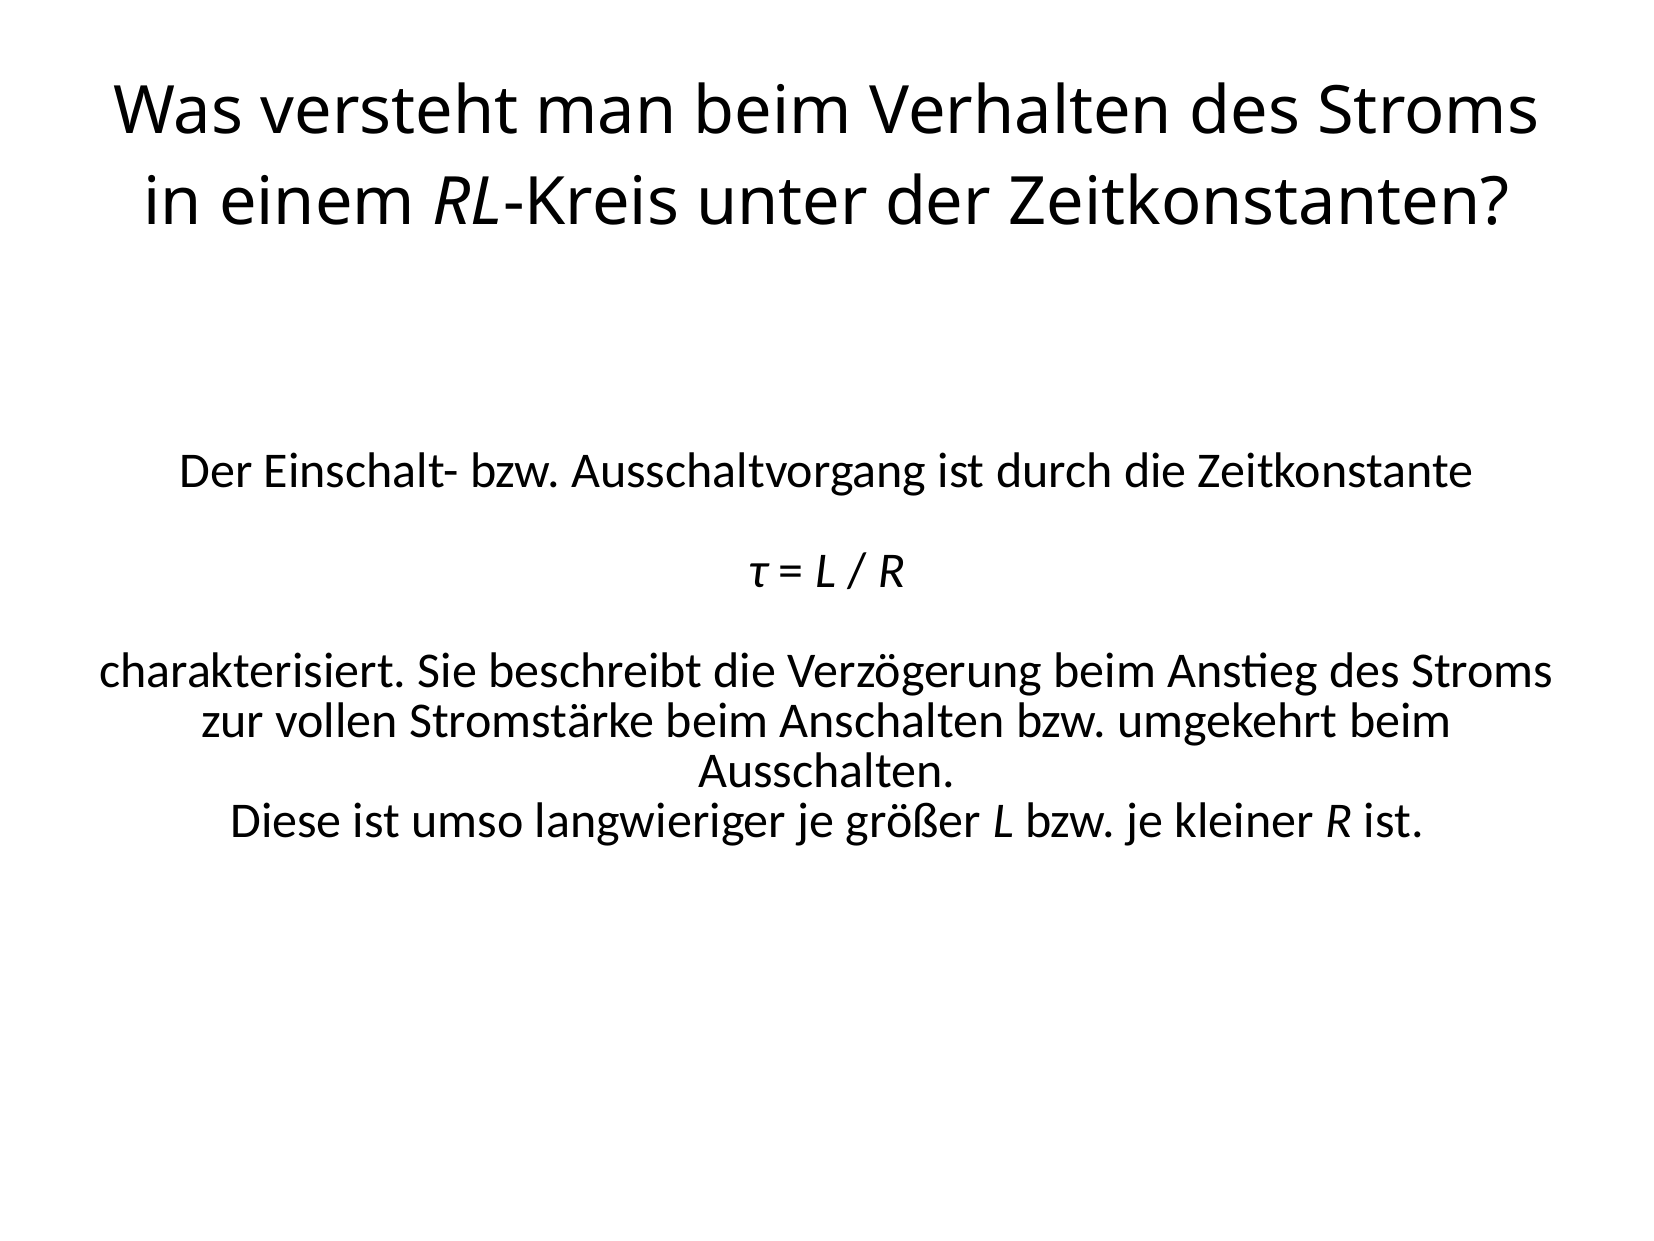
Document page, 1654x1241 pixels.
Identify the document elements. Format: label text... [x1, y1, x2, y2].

title Was versteht man beim Verhalten des Stroms in einem RL-Kreis unter der Zeitkonstanten? [82, 49, 1571, 257]
subtitle Der Einschalt- bzw. Ausschaltvorgang ist durch die Zeitkonstante τ = L / R charakterisiert. Sie beschreibt die Verzögerung beim Anstieg des Stroms zur vollen Stromstärke beim Anschalten bzw. umgekehrt beim Ausschalten. Diese ist umso langwieriger je größer L bzw. je kleiner R ist. [82, 290, 1571, 1010]
